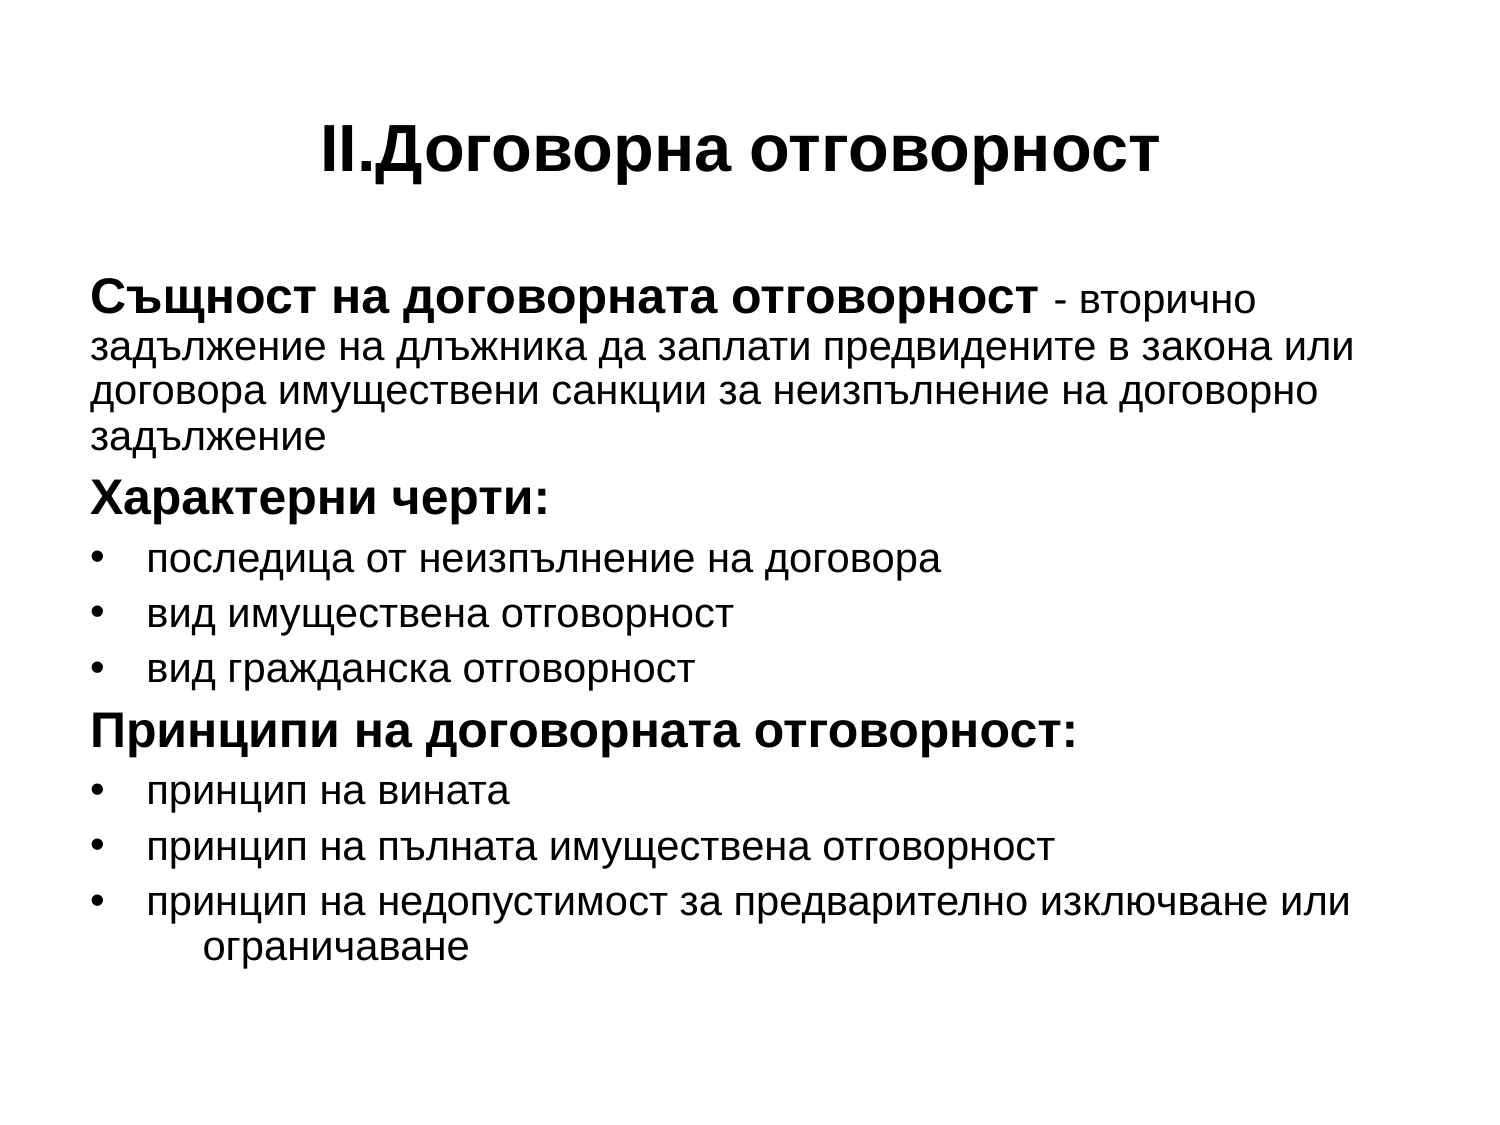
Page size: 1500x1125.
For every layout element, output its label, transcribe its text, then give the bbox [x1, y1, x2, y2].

list Същност на договорната отговорност - вторично задължение на длъжника да заплати предвидените в закона или договора имуществени санкции за неизпълнение на договорно задължение Характерни черти: последица от неизпълнение на договора вид имуществена отговорност вид гражданска отговорност Принципи на договорната отговорност: принцип на вината принцип на пълната имуществена отговорност принцип на недопустимост за предварително изключване или ограничаване [75, 262, 1426, 1005]
title II.Договорна отговорност [75, 45, 1426, 233]
